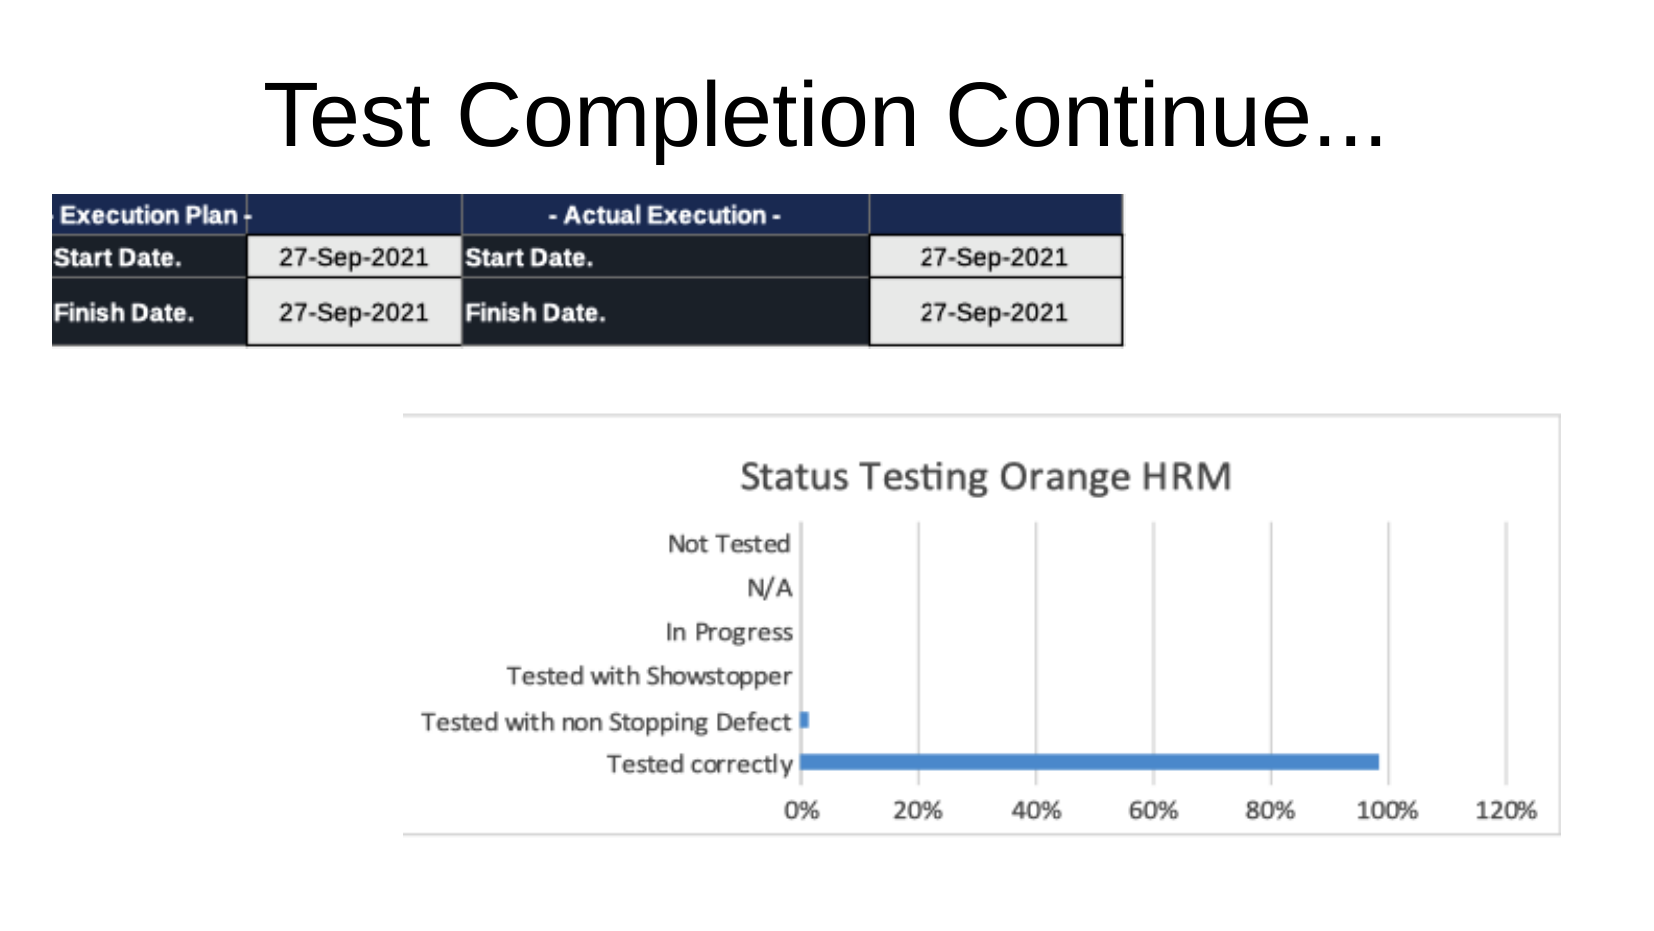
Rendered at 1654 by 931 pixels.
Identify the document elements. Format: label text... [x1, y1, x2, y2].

picture [52, 194, 1126, 349]
title Test Completion Continue... [82, 37, 1571, 193]
picture [403, 412, 1561, 841]
